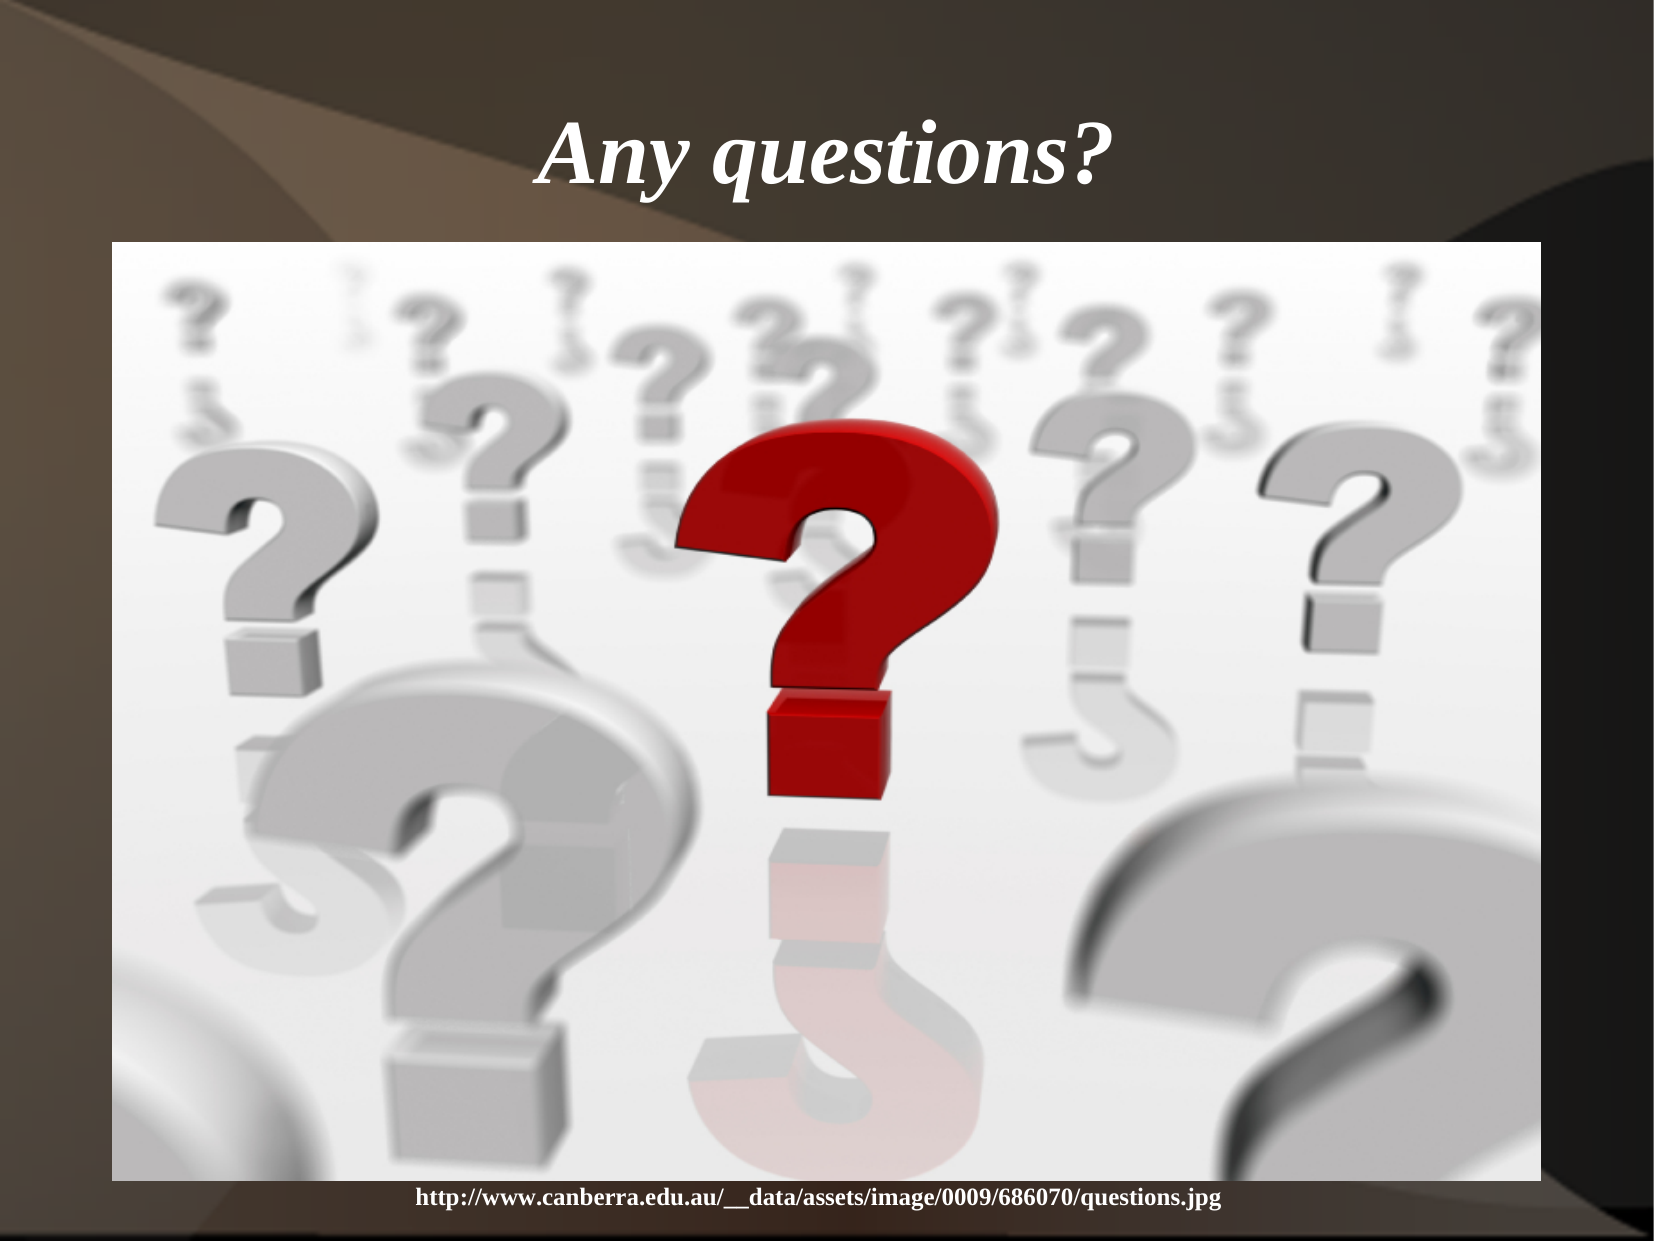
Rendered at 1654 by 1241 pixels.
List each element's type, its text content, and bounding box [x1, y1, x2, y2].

title Any questions? [82, 56, 1571, 250]
title http://www.canberra.edu.au/__data/assets/image/0009/686070/questions.jpg [75, 1087, 1564, 1241]
picture [0, 0, 1654, 1241]
